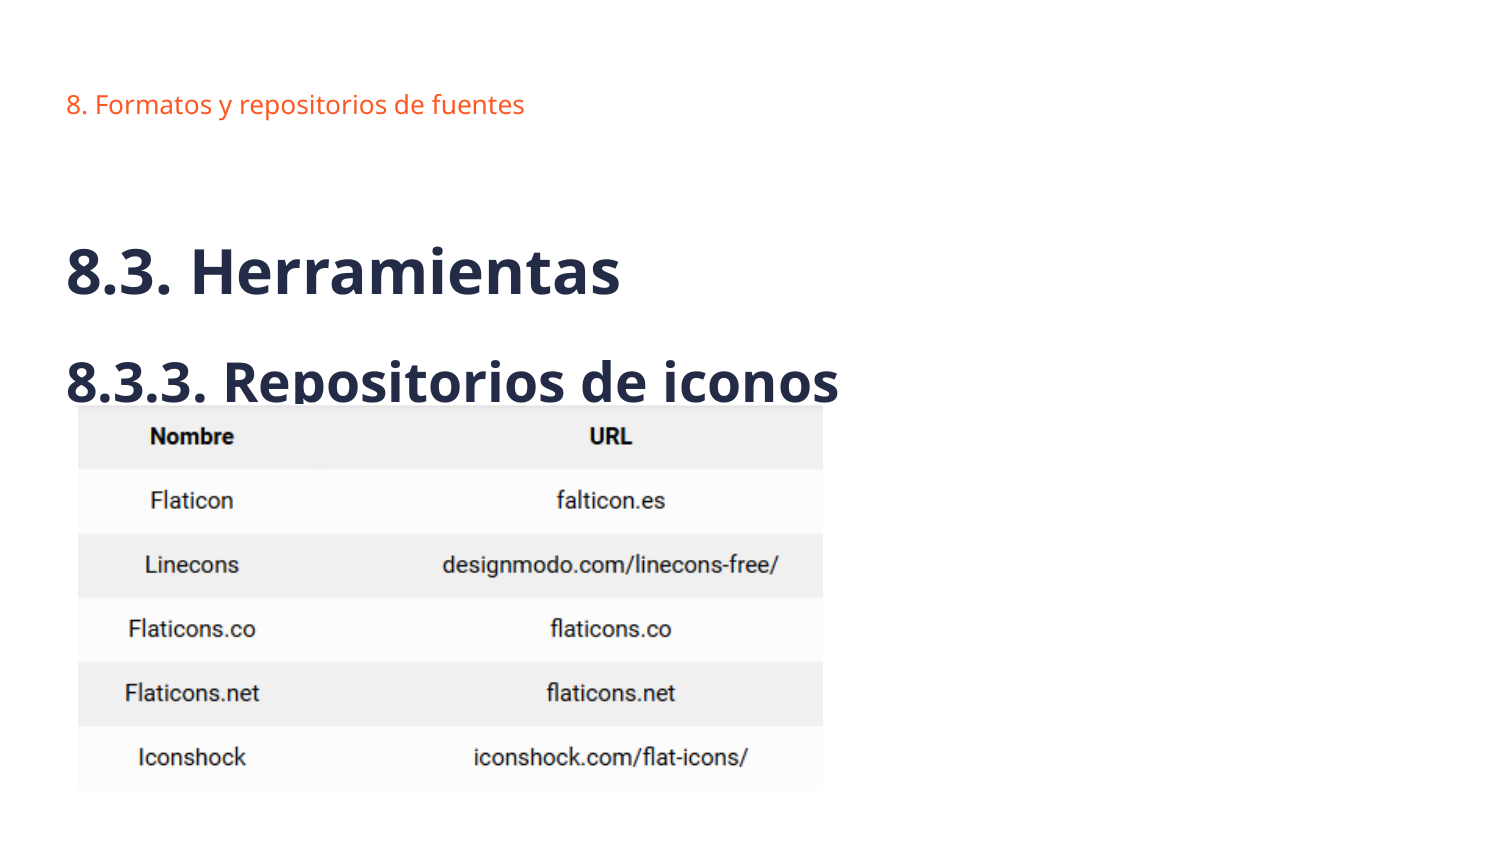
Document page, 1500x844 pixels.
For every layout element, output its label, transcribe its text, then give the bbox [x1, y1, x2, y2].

picture [78, 404, 823, 800]
title 8. Formatos y repositorios de fuentes [51, 72, 1449, 167]
list 8.3. Herramientas 8.3.3. Repositorios de iconos [51, 189, 1449, 750]
